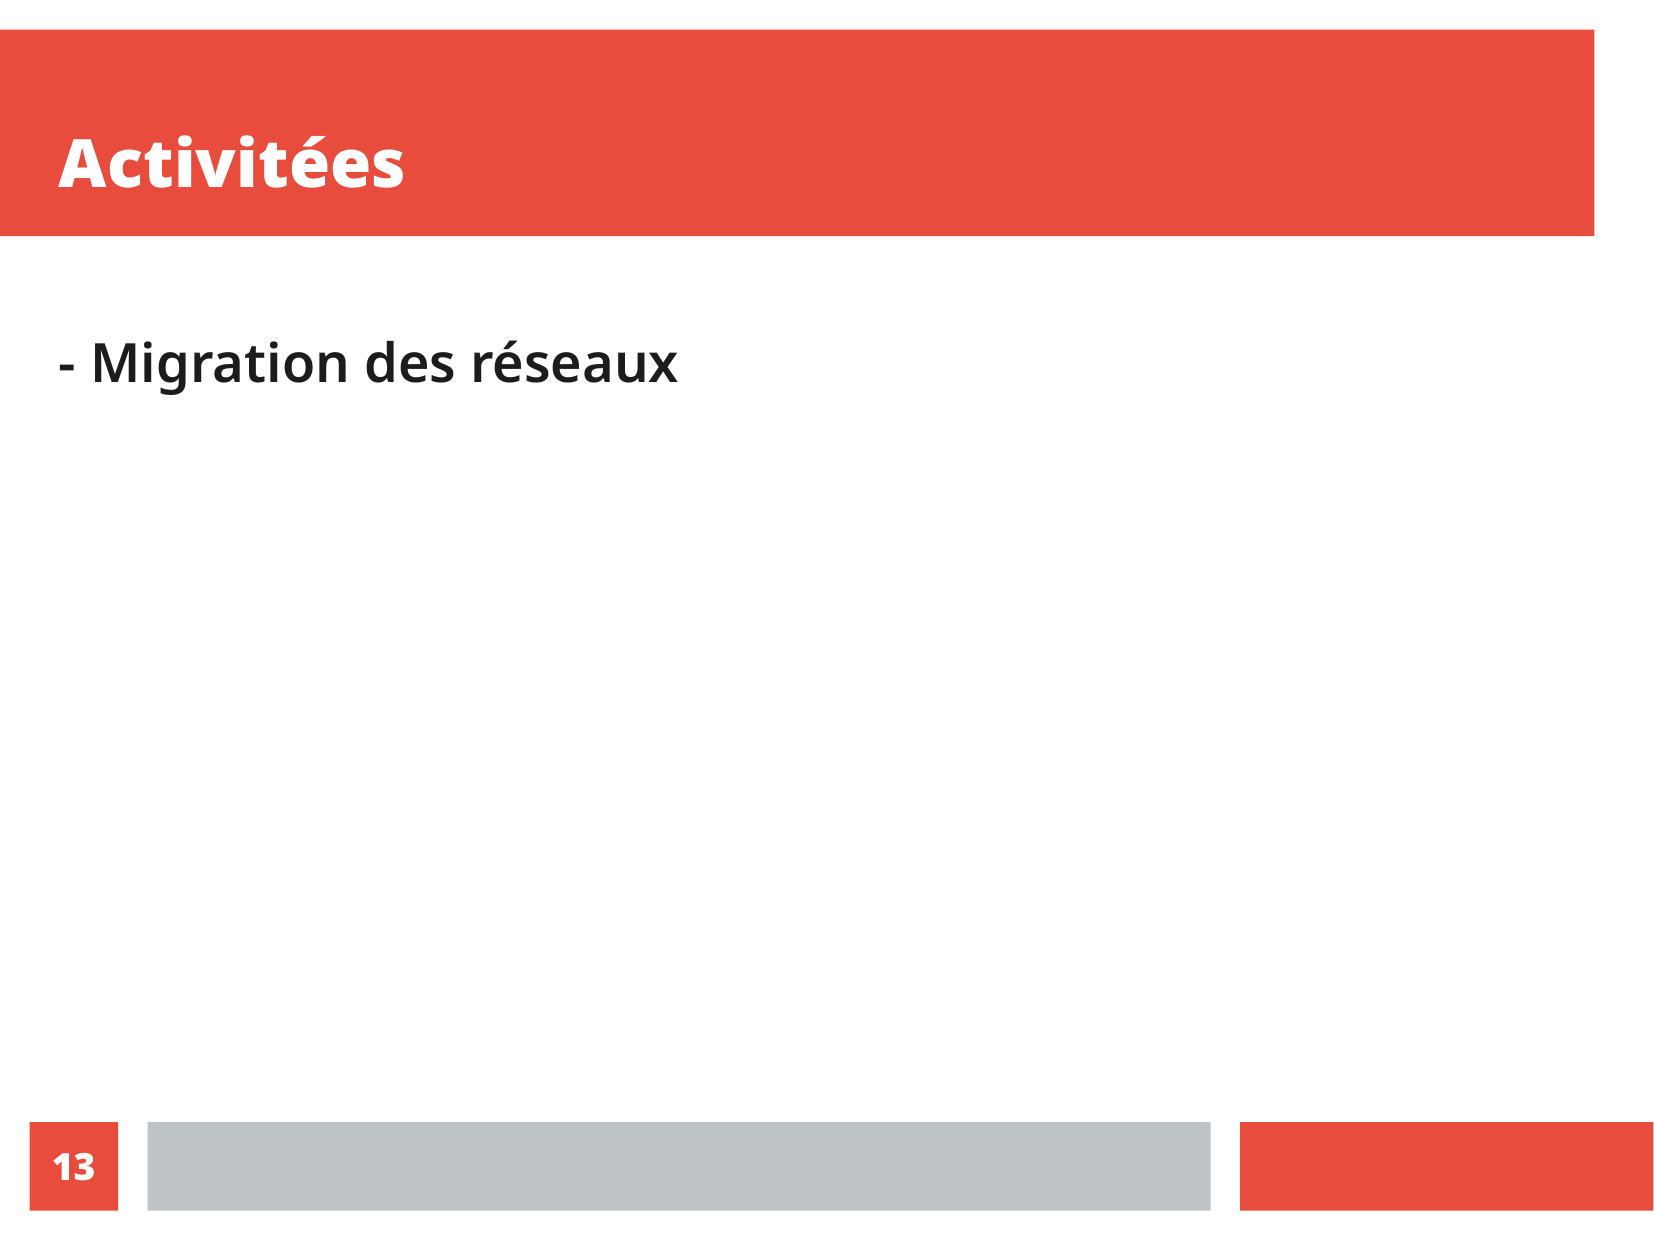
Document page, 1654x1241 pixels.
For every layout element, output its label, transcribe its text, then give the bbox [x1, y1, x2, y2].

title Activitées [59, 59, 1595, 207]
list - Migration des réseaux [59, 324, 1565, 1093]
